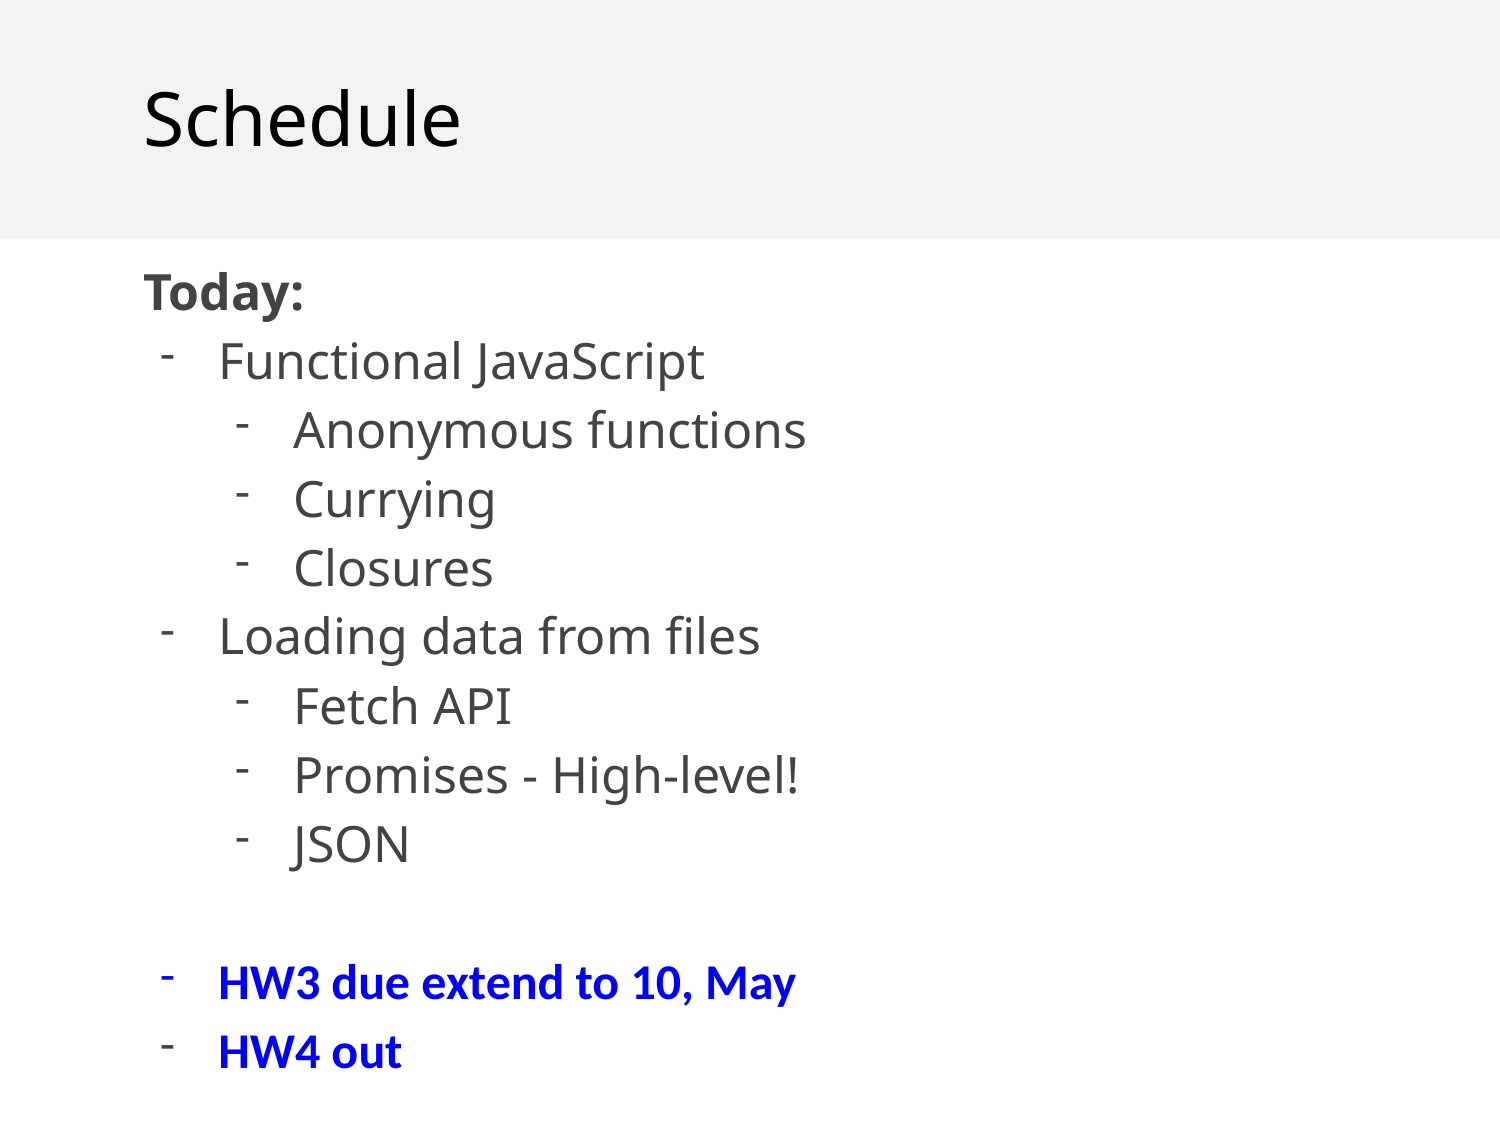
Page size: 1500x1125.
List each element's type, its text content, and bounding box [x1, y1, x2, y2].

title Schedule [128, 56, 1372, 183]
list Today: Functional JavaScript Anonymous functions Currying Closures Loading data from files Fetch API Promises - High-level! JSON HW3 due extend to 10, May HW4 out [128, 236, 1372, 1074]
